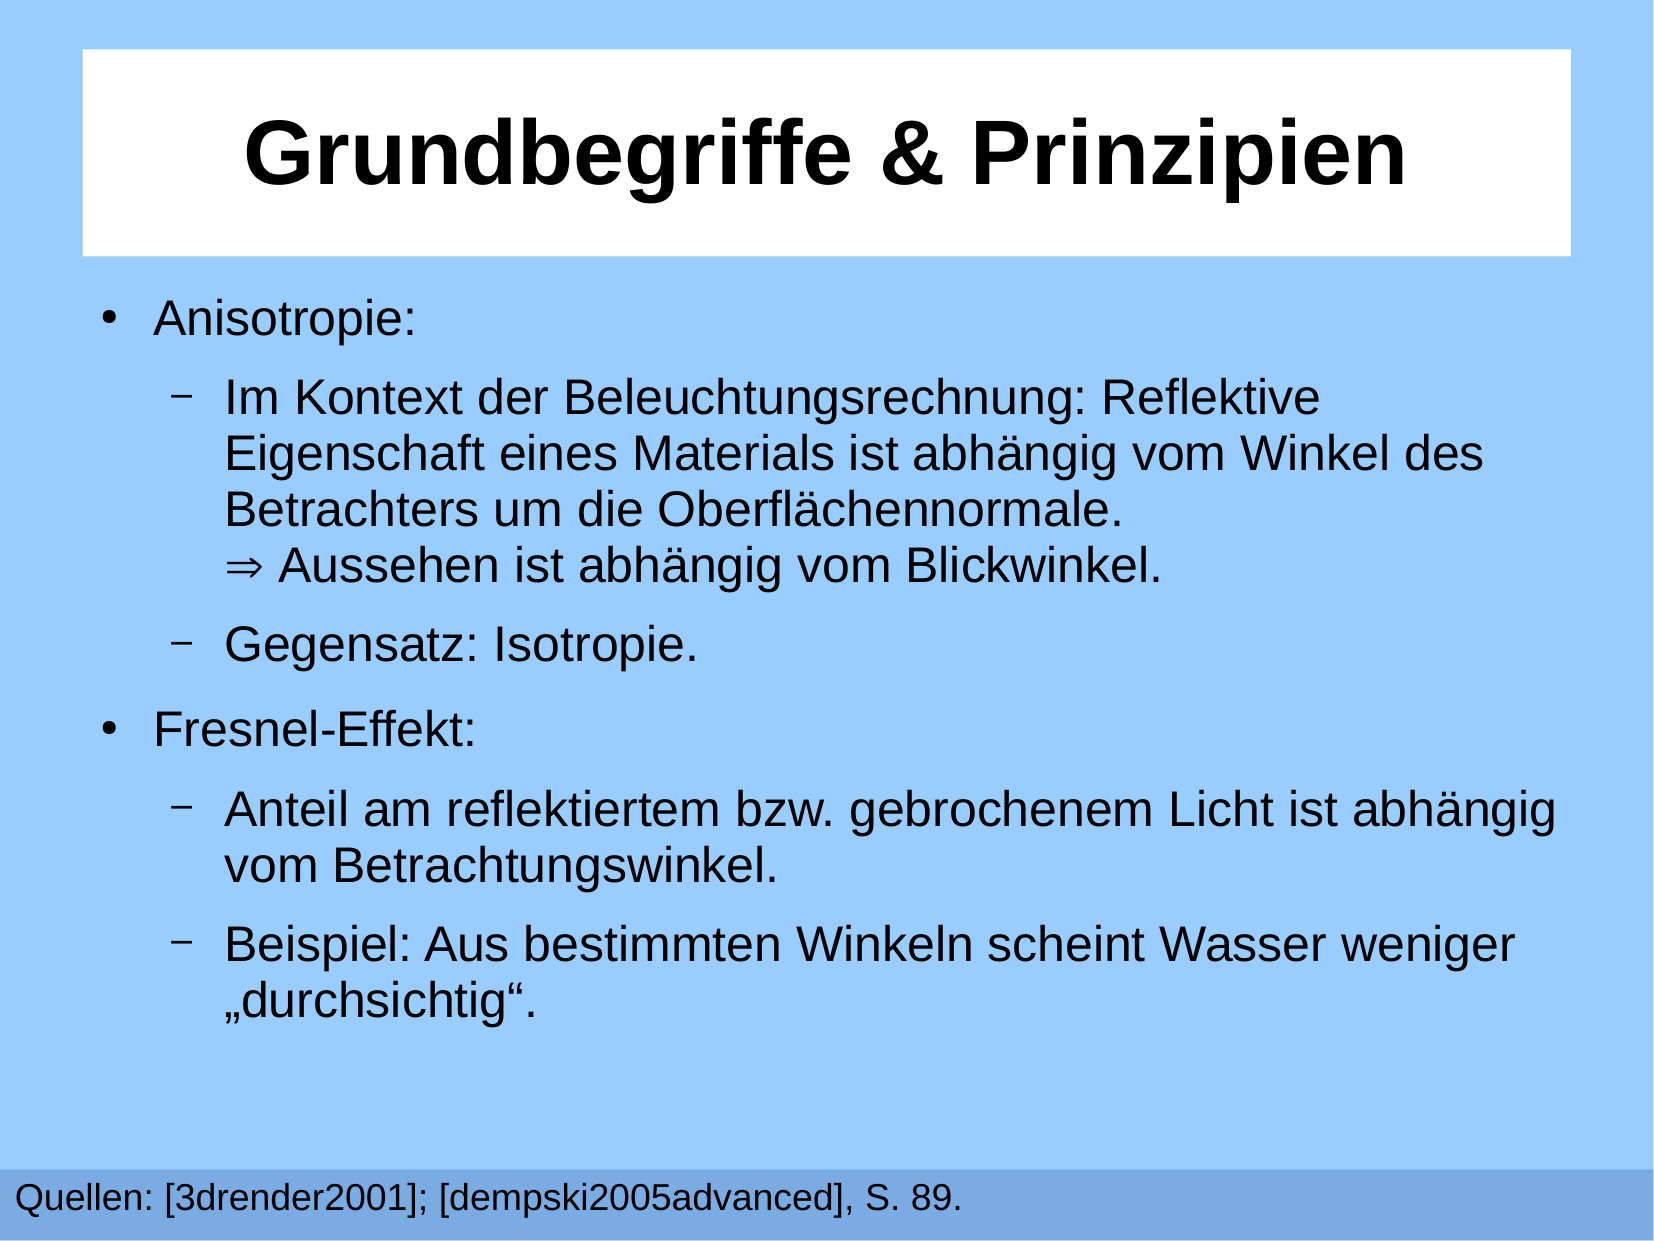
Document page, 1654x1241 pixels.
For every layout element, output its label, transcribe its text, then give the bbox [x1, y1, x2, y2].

text_box Quellen: [3drender2001]; [dempski2005advanced], S. 89. [0, 1169, 1654, 1241]
title Grundbegriffe & Prinzipien [82, 49, 1571, 257]
list Anisotropie: Im Kontext der Beleuchtungsrechnung: Reflektive Eigenschaft eines Materials ist abhängig vom Winkel des Betrachters um die Oberflächennormale.  Aussehen ist abhängig vom Blickwinkel. Gegensatz: Isotropie. Fresnel-Effekt: Anteil am reflektiertem bzw. gebrochenem Licht ist abhängig vom Betrachtungswinkel. Beispiel: Aus bestimmten Winkeln scheint Wasser weniger „durchsichtig“. [82, 290, 1571, 1169]
